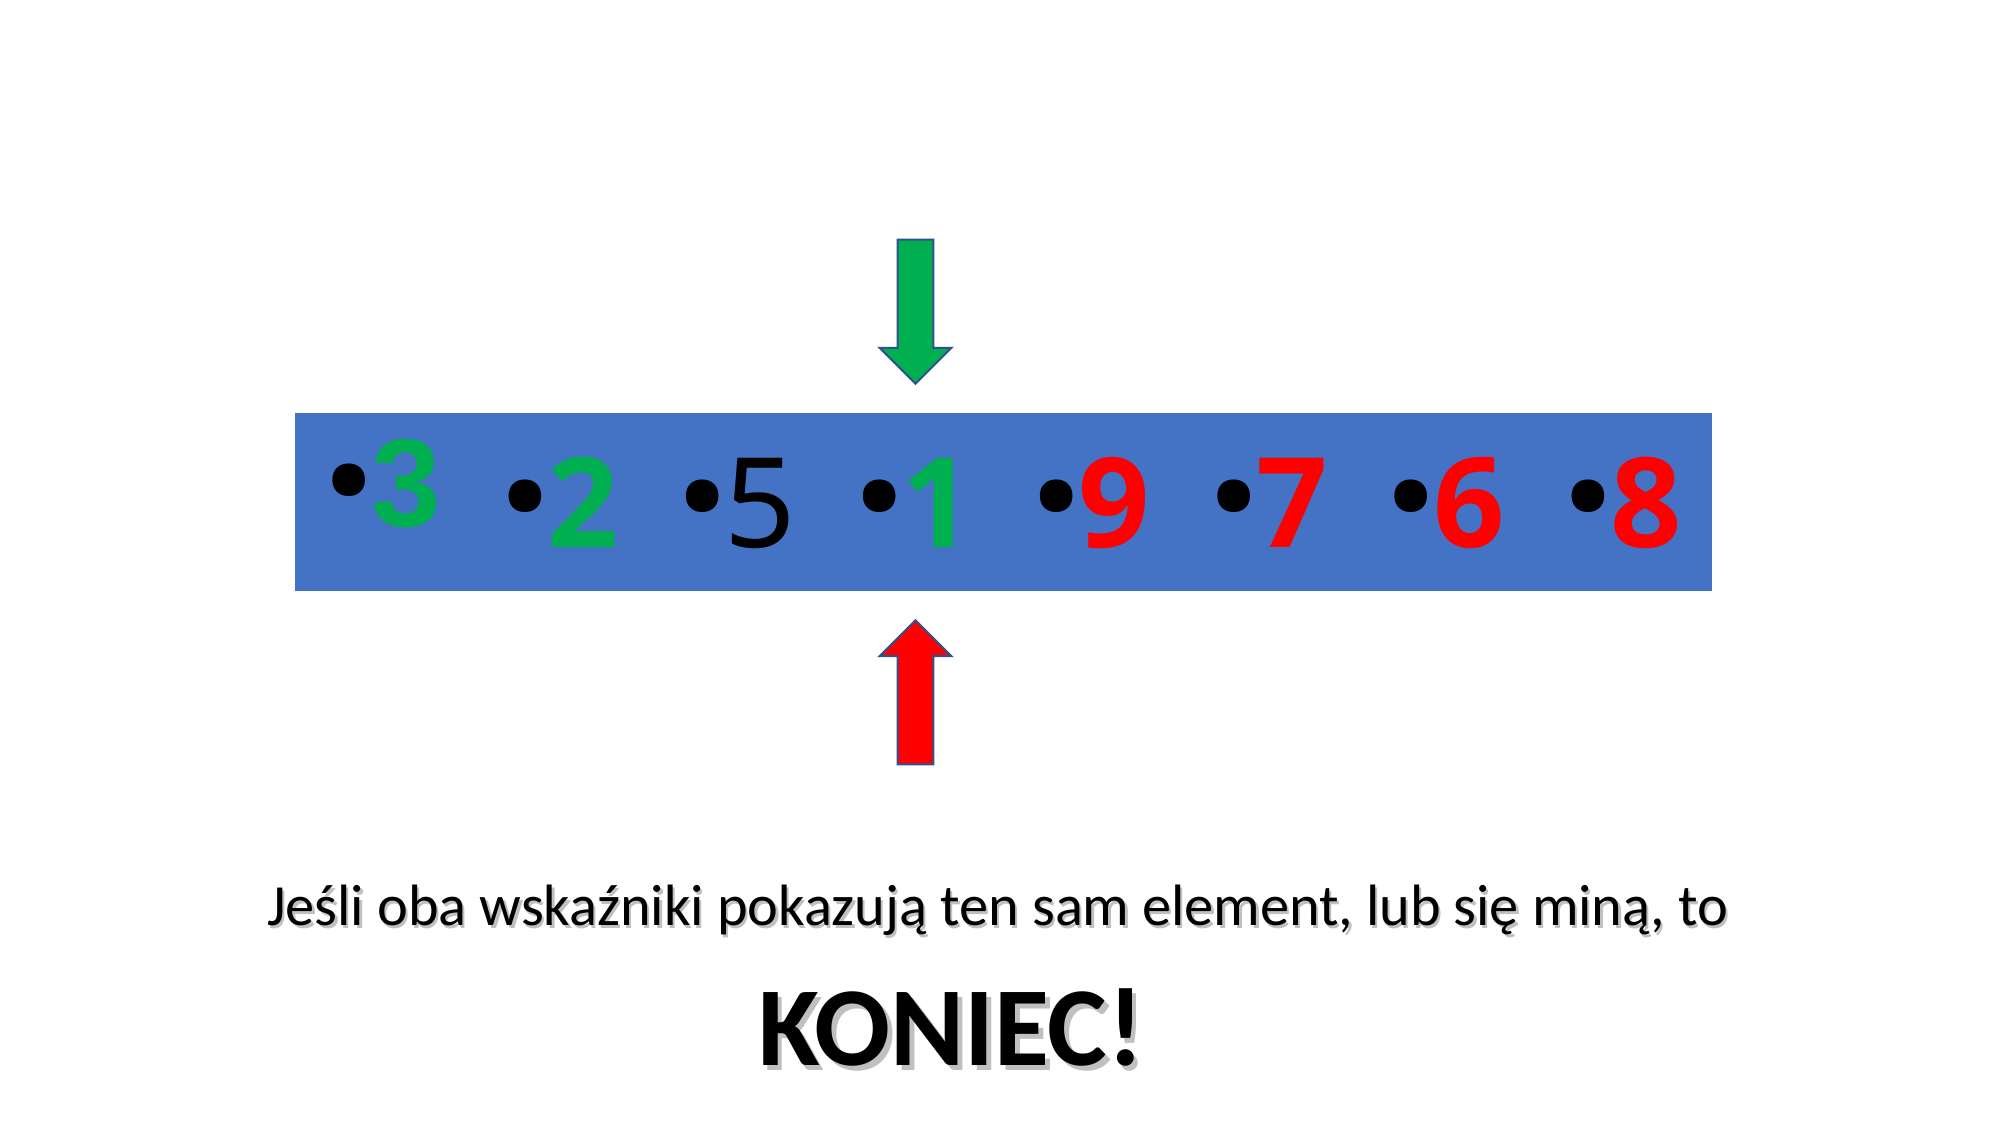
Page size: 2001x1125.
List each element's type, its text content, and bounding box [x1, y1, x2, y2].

text_box Jeśli oba wskaźniki pokazują ten sam element, lub się miną, to [80, 860, 1915, 945]
table_header 1 [826, 413, 1004, 591]
table_header 6 [1358, 413, 1535, 591]
table_header 2 [472, 413, 649, 591]
table_header 8 [1535, 413, 1712, 591]
table_header 5 [649, 413, 826, 591]
table_header 7 [1181, 413, 1358, 591]
table_header 9 [1004, 413, 1181, 591]
table_header 3 [295, 413, 472, 591]
text_box [879, 239, 952, 384]
text_box [879, 620, 952, 765]
text_box KONIEC! [743, 946, 1159, 1096]
